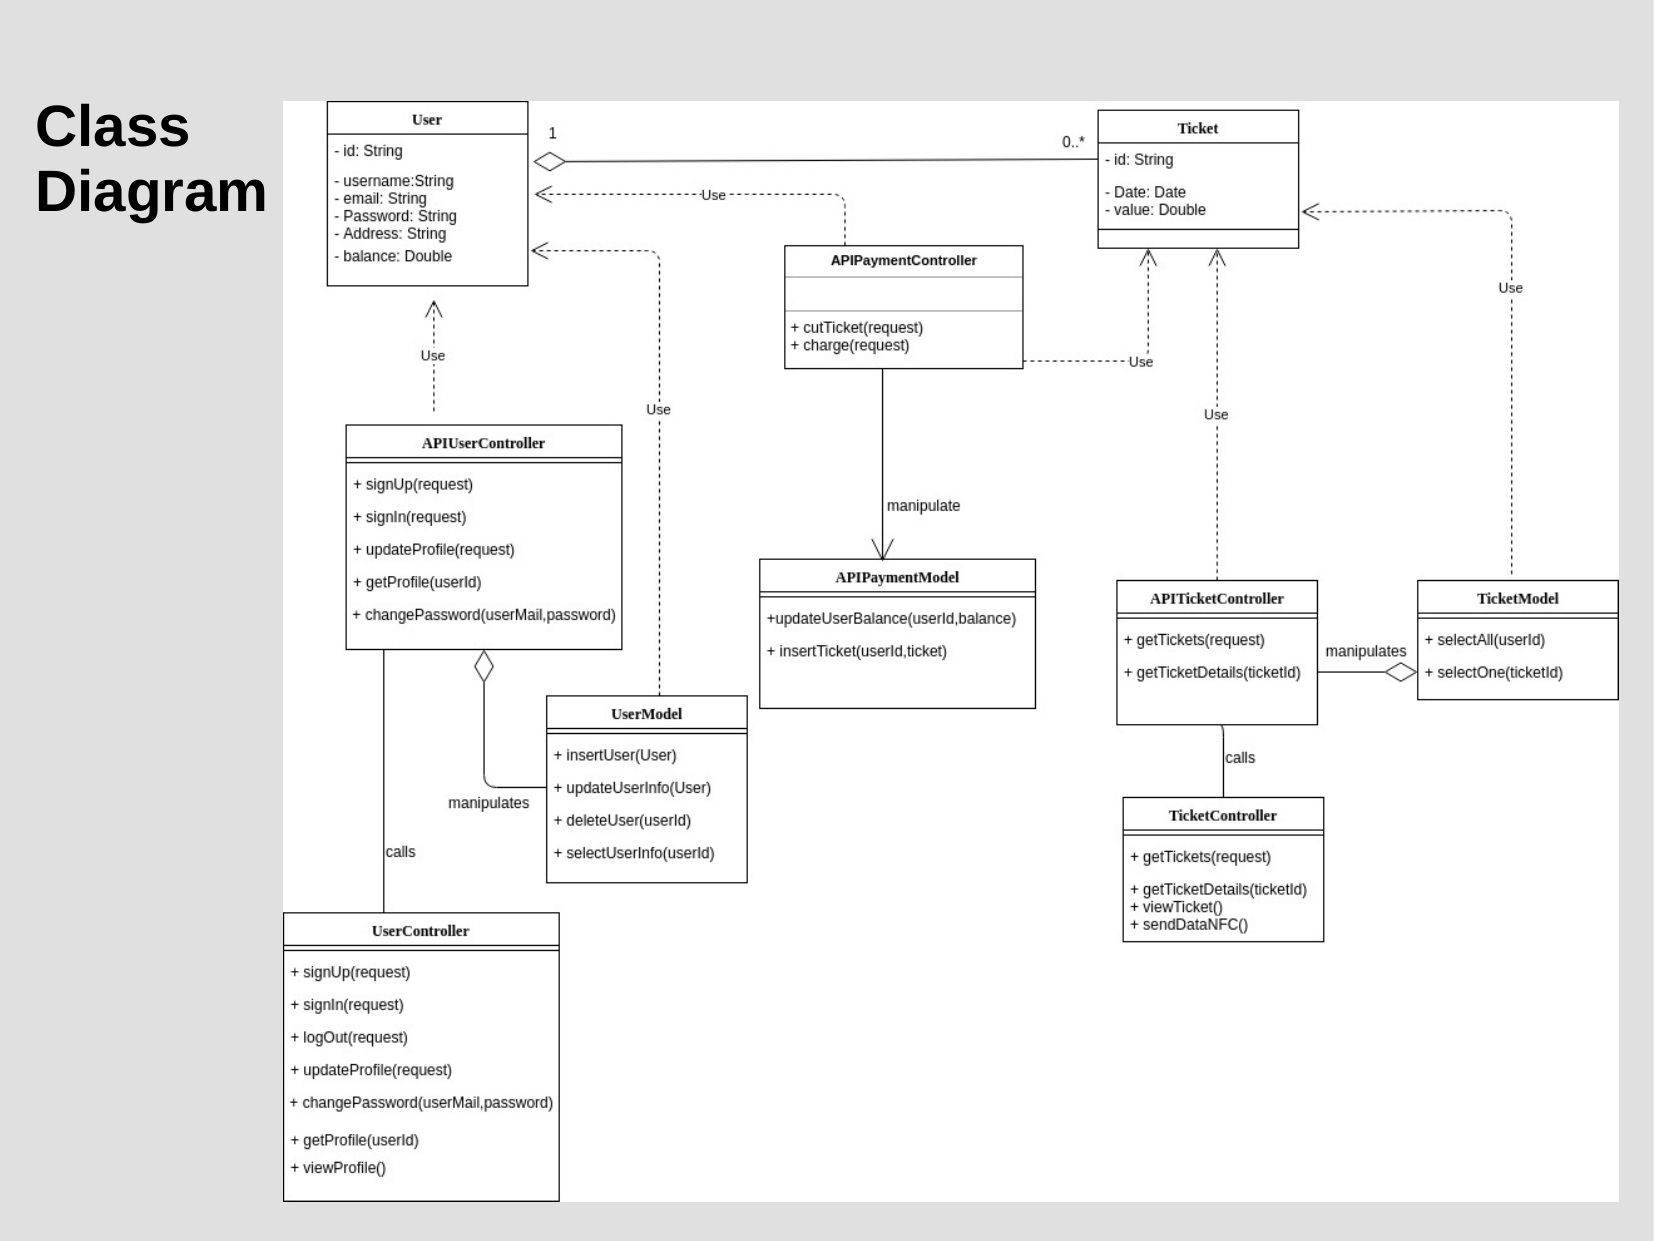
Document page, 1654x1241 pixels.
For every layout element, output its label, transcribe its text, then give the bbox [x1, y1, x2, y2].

picture [0, 0, 1654, 1241]
text_box Class Diagram [20, 86, 801, 232]
